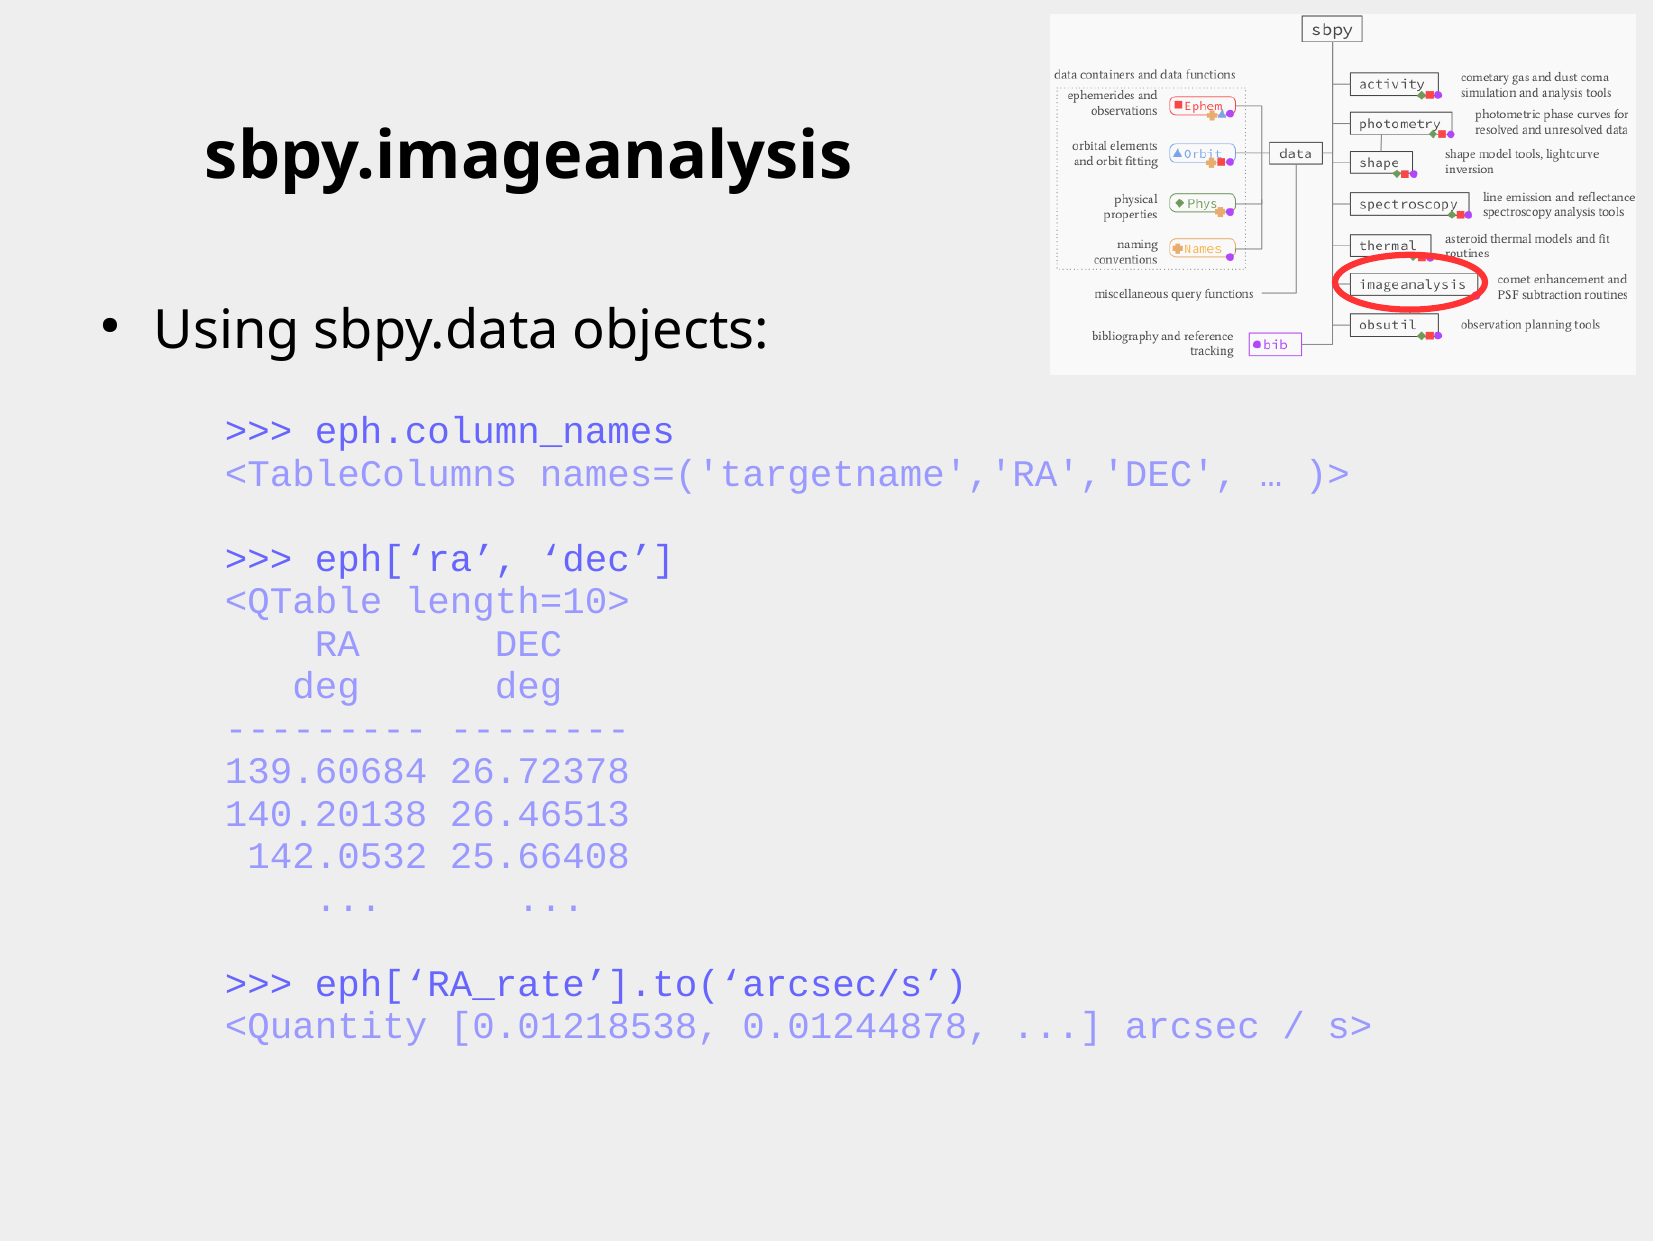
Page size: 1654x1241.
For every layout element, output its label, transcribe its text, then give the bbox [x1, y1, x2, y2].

picture [1050, 15, 1636, 376]
list Using sbpy.data objects: [82, 290, 1571, 1171]
title sbpy.imageanalysis [82, 49, 976, 257]
text_box >>> eph.column_names <TableColumns names=('targetname','RA','DEC', … )> >>> eph[‘ra’, ‘dec’] <QTable length=10> RA DEC deg deg --------- -------- 139.60684 26.72378 140.20138 26.46513 142.0532 25.66408 ... ... >>> eph[‘RA_rate’].to(‘arcsec/s’) <Quantity [0.01218538, 0.01244878, ...] arcsec / s> [210, 405, 1617, 1058]
